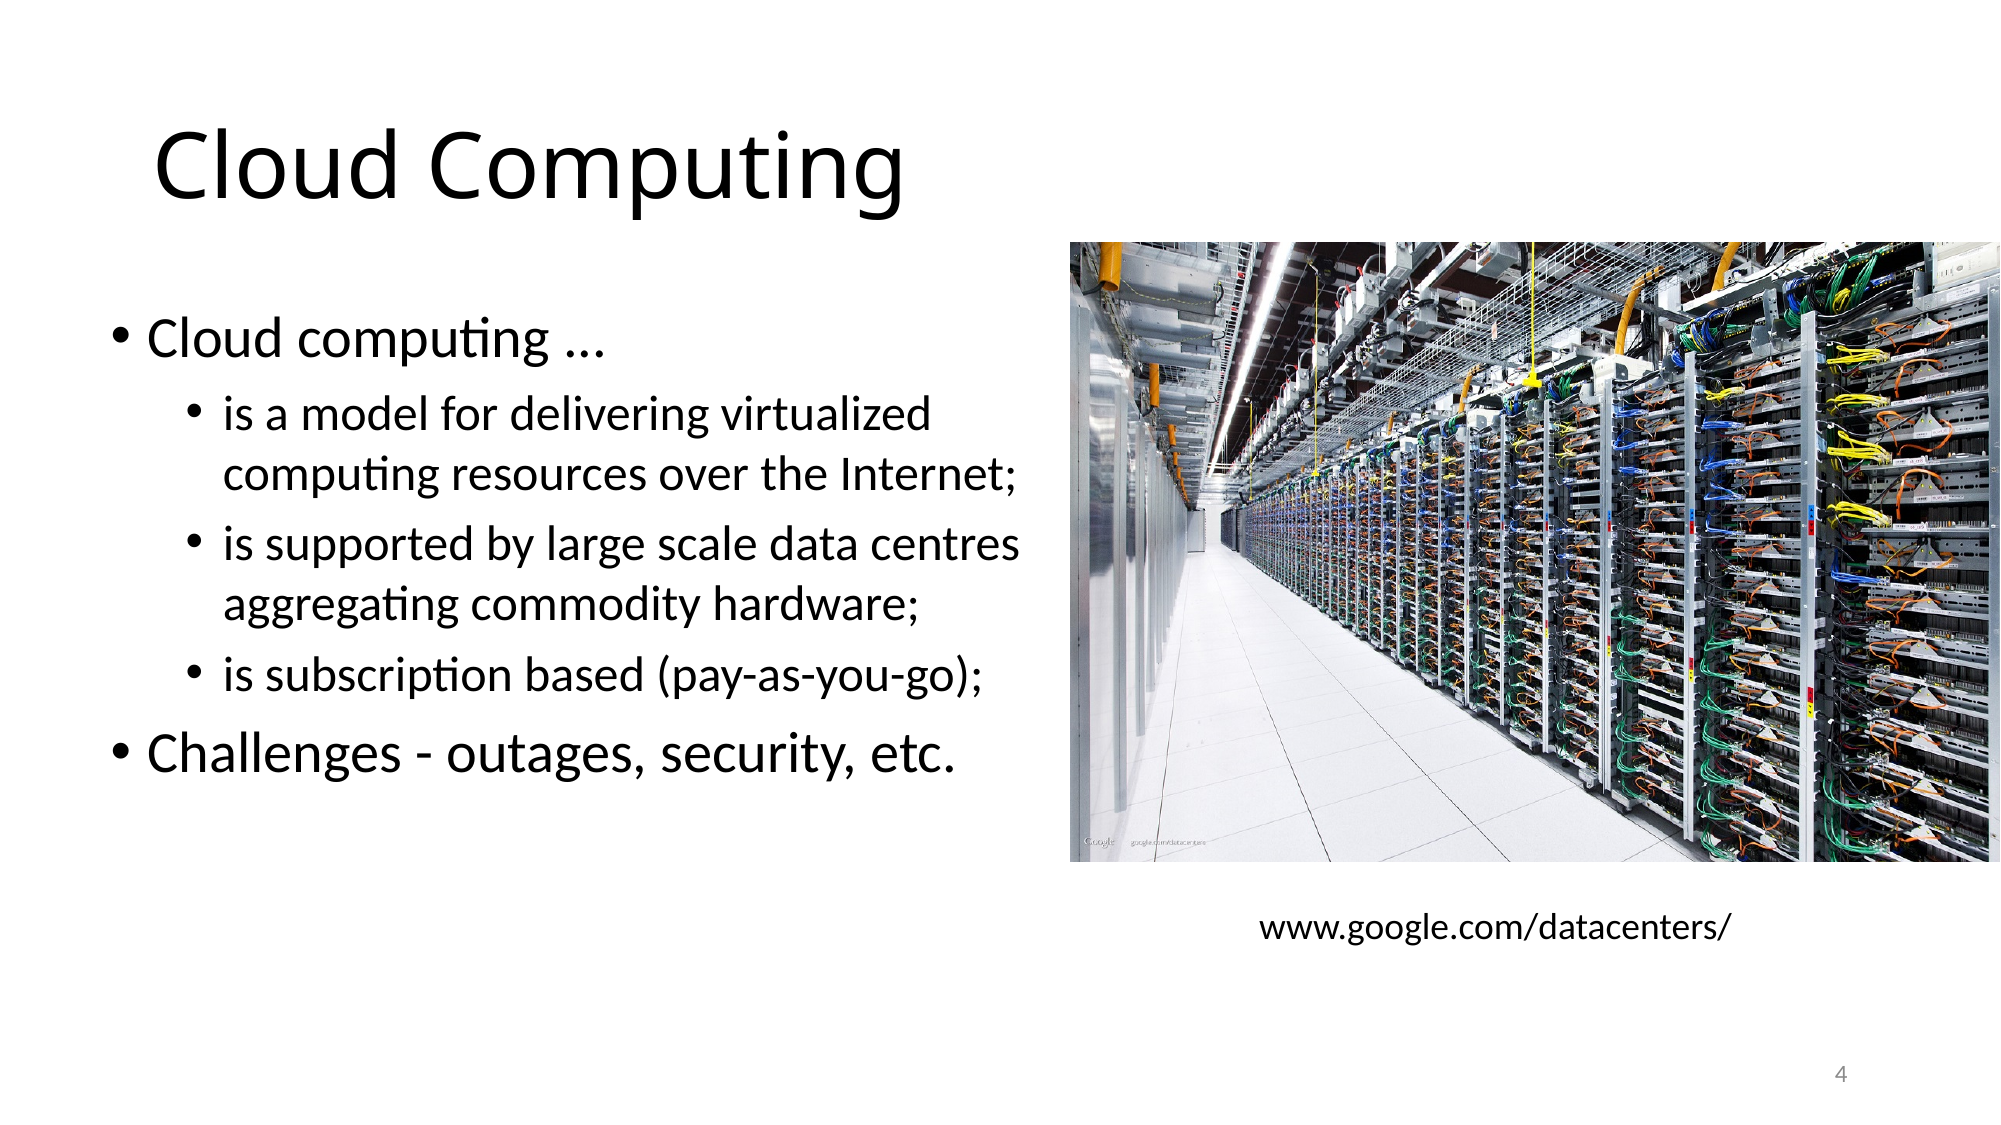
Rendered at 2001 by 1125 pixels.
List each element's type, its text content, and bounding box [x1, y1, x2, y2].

text_box www.google.com/datacenters/ [1244, 894, 1748, 955]
title Cloud Computing [137, 59, 1863, 278]
slide_number <number> [1412, 1042, 1863, 1103]
list Cloud computing ... is a model for delivering virtualized computing resources over the Internet; is supported by large scale data centres aggregating commodity hardware; is subscription based (pay-as-you-go); Challenges - outages, security, etc. [95, 299, 1158, 1014]
picture [1070, 242, 2000, 862]
